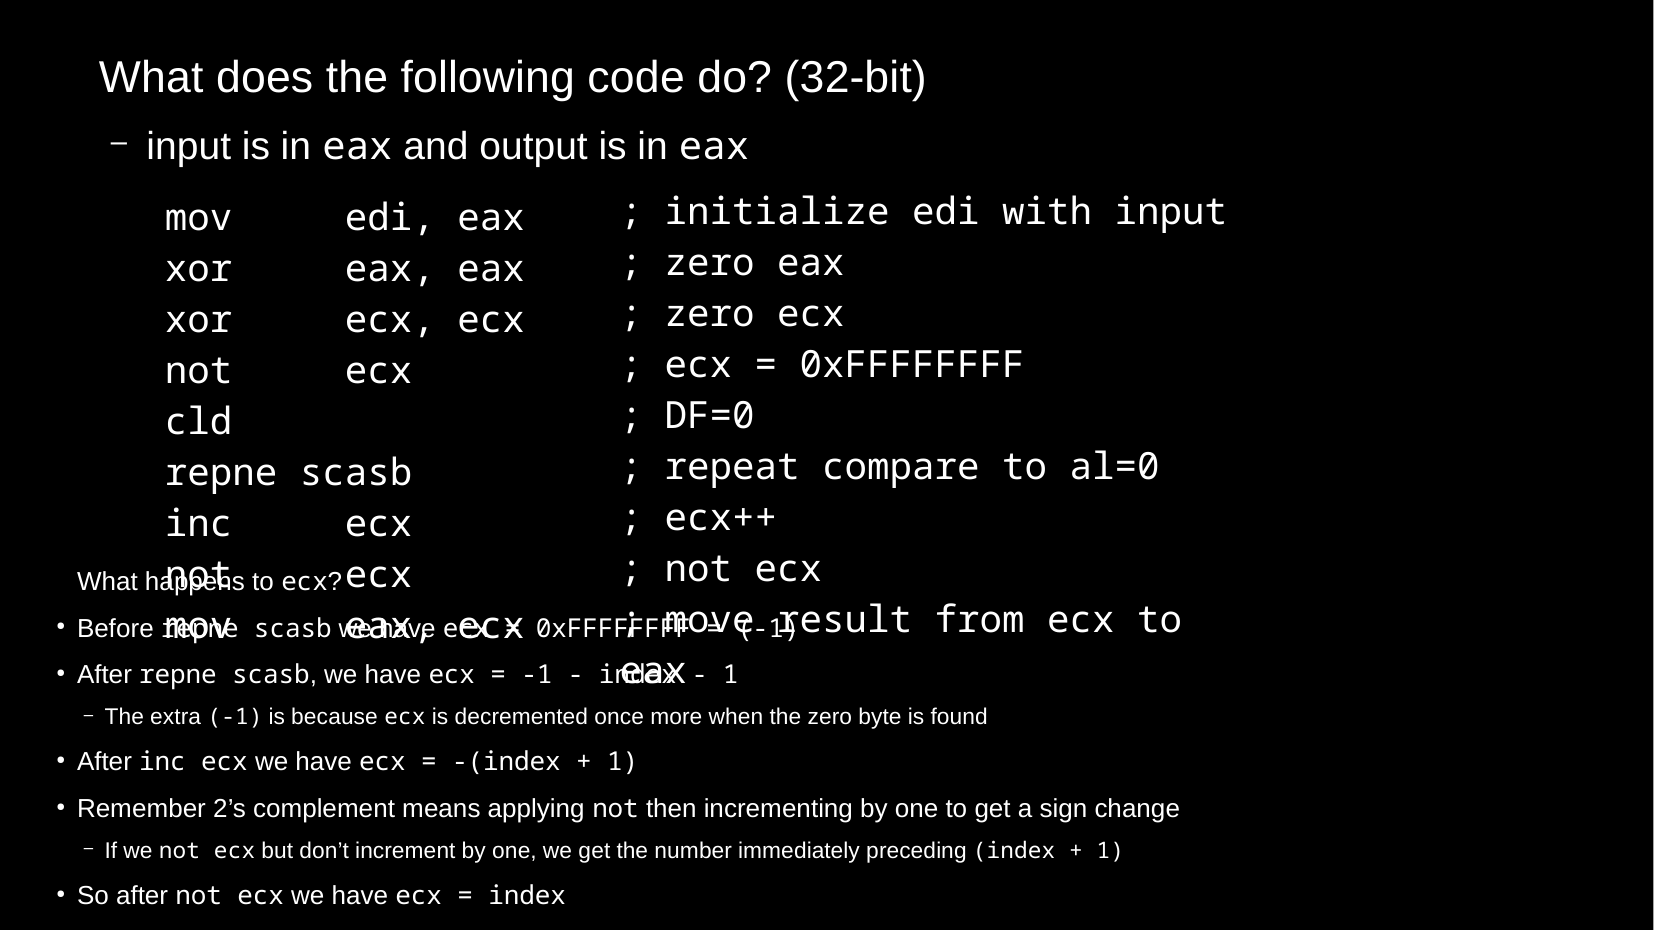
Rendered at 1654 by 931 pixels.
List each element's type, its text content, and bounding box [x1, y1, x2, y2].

text_box ; initialize edi with input ; zero eax ; zero ecx ; ecx = 0xFFFFFFFF ; DF=0 ; repeat compare to al=0 ; ecx++ ; not ecx ; move result from ecx to eax [604, 177, 1276, 605]
list What does the following code do? (32-bit) input is in eax and output is in eax [51, 52, 1540, 173]
list What happens to ecx? Before repne scasb we have ecx = 0xFFFFFFFF = (-1) After repne scasb, we have ecx = -1 - index - 1 The extra (-1) is because ecx is decremented once more when the zero byte is found After inc ecx we have ecx = -(index + 1) Remember 2’s complement means applying not then incrementing by one to get a sign change If we not ecx but don’t increment by one, we get the number immediately preceding (index + 1) So after not ecx we have ecx = index [49, 562, 1538, 919]
text_box mov edi, eax xor eax, eax xor ecx, ecx not ecx cld repne scasb inc ecx not ecx mov eax, ecx [150, 183, 604, 562]
